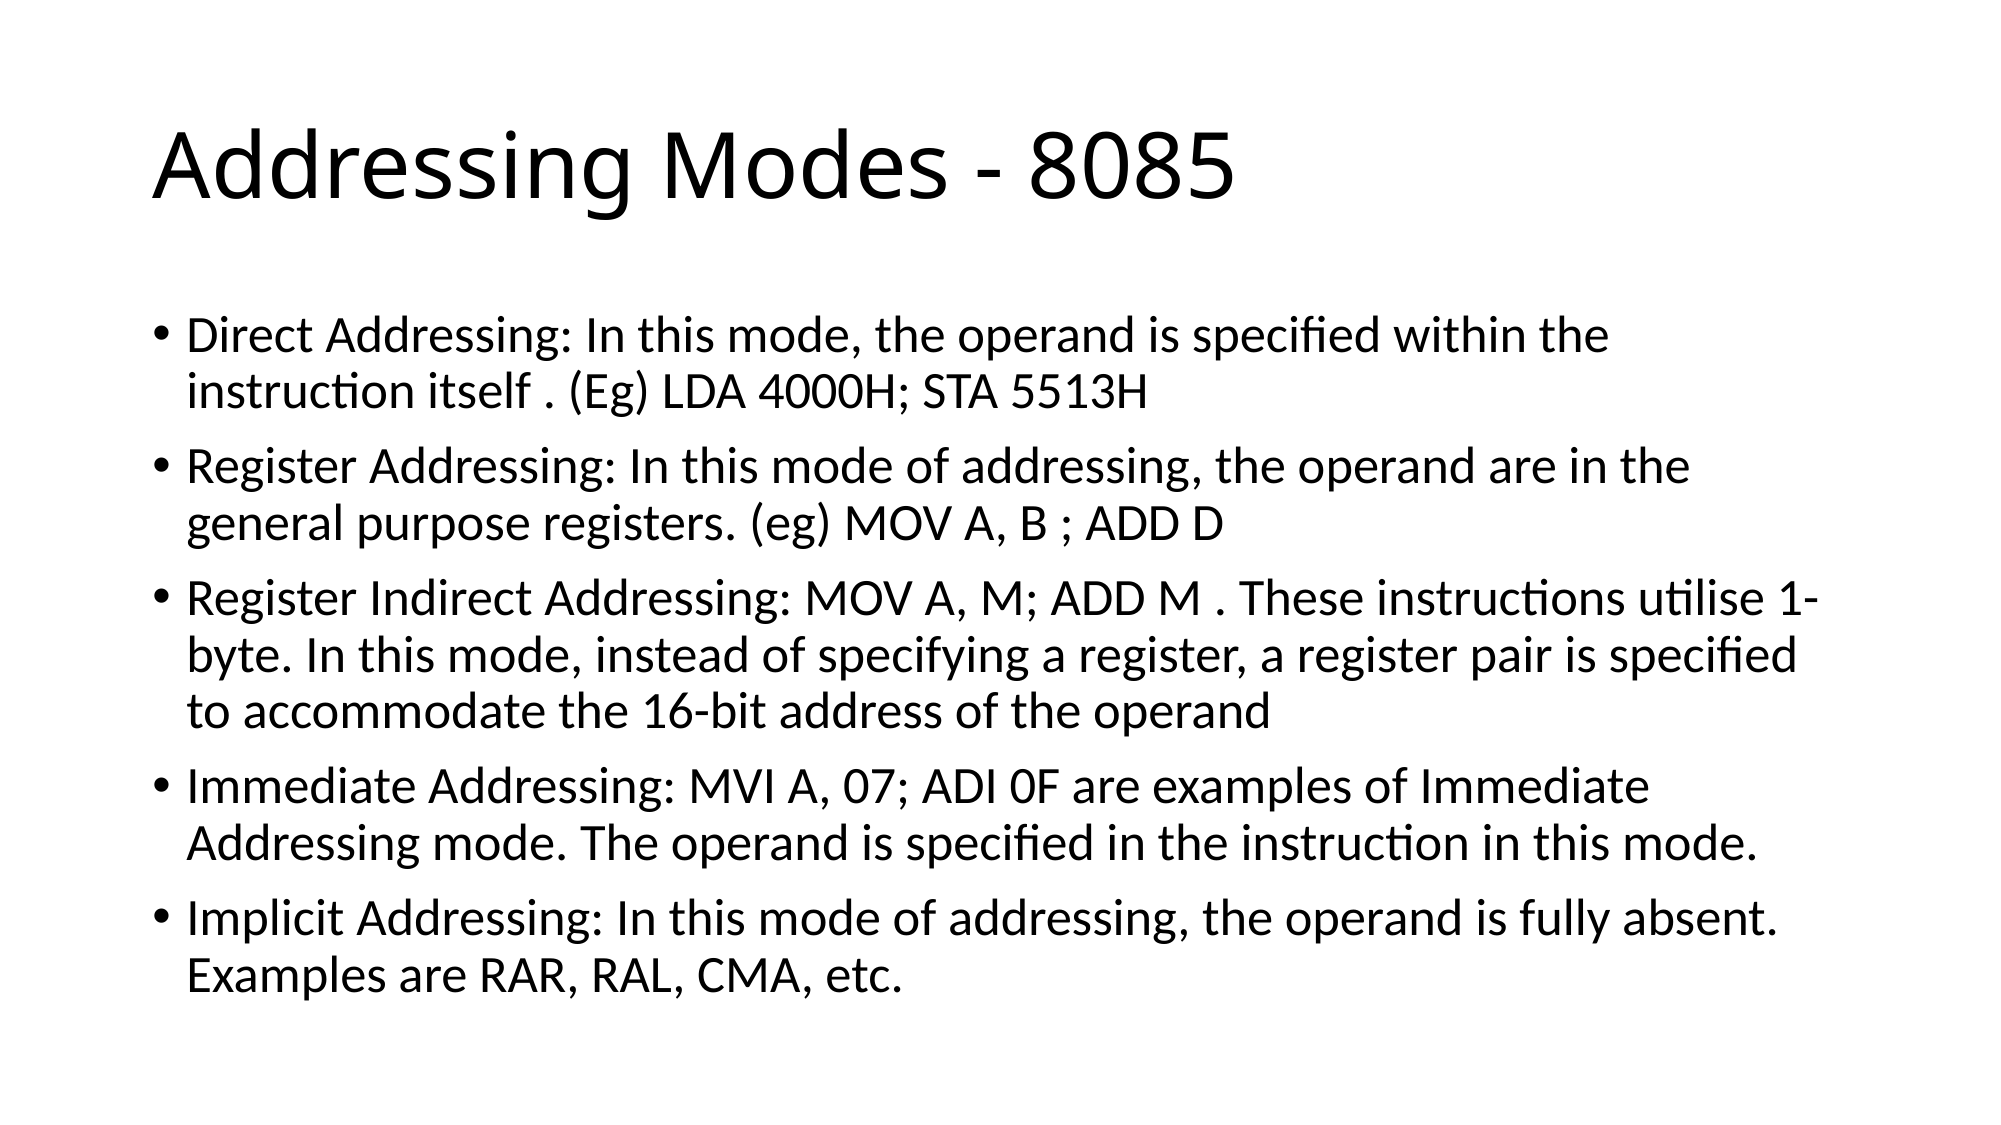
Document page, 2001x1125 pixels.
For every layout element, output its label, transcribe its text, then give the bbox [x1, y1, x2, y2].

list Direct Addressing: In this mode, the operand is specified within the instruction itself . (Eg) LDA 4000H; STA 5513H Register Addressing: In this mode of addressing, the operand are in the general purpose registers. (eg) MOV A, B ; ADD D Register Indirect Addressing: MOV A, M; ADD M . These instructions utilise 1-byte. In this mode, instead of specifying a register, a register pair is specified to accommodate the 16-bit address of the operand Immediate Addressing: MVI A, 07; ADI 0F are examples of Immediate Addressing mode. The operand is specified in the instruction in this mode. Implicit Addressing: In this mode of addressing, the operand is fully absent. Examples are RAR, RAL, CMA, etc. [137, 299, 1863, 1014]
title Addressing Modes - 8085 [137, 59, 1863, 278]
